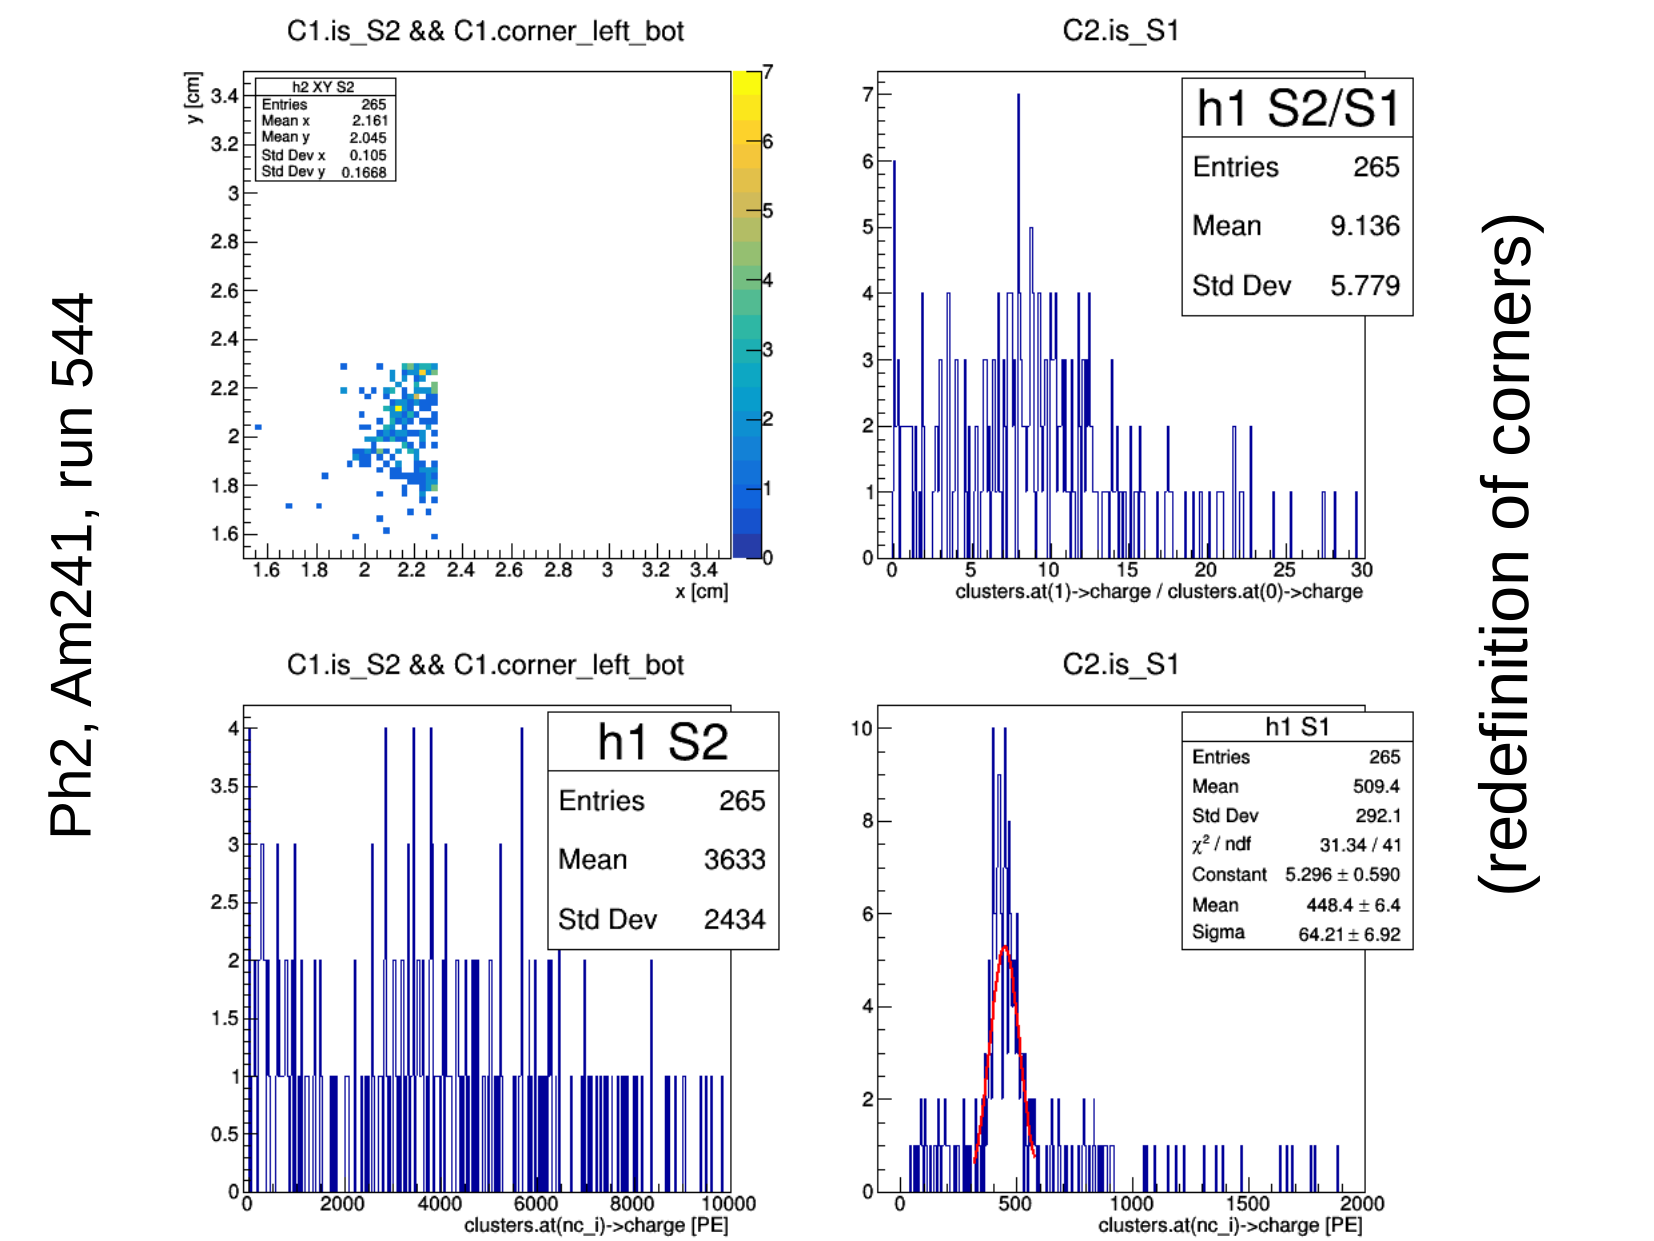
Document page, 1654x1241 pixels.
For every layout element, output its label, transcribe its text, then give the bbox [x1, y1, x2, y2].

picture [179, 3, 1422, 1241]
text_box (redefinition of corners) [1457, 29, 1627, 1081]
text_box Ph2, Am241, run 544 [30, 225, 170, 907]
